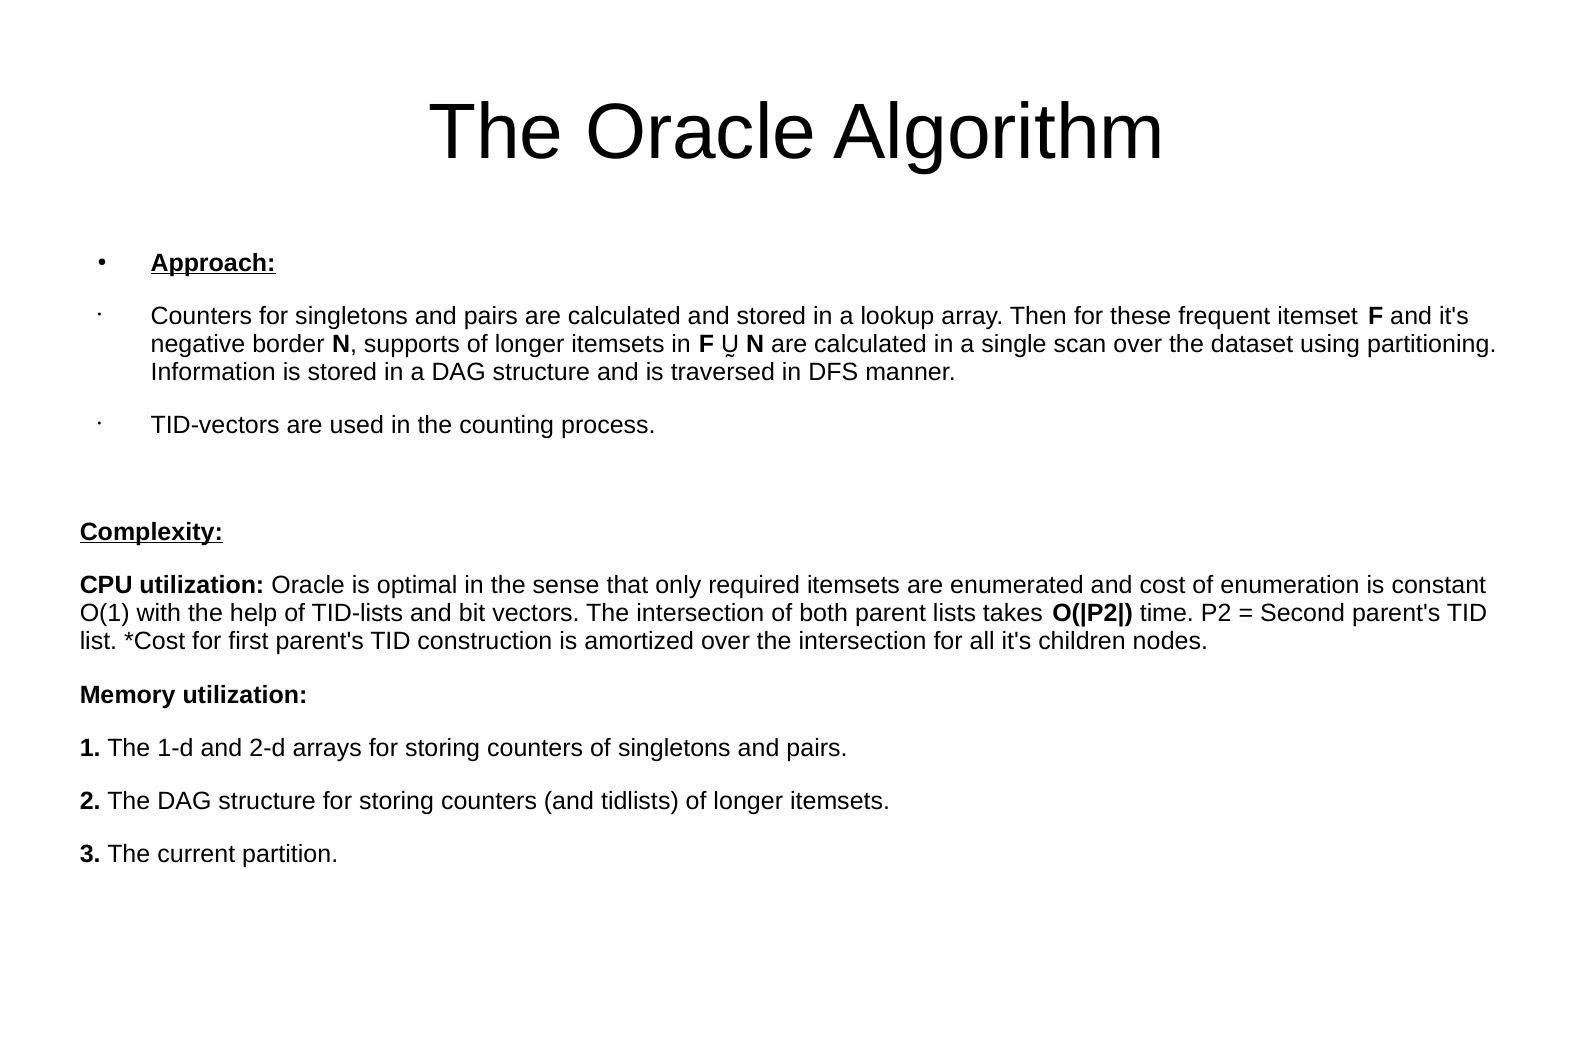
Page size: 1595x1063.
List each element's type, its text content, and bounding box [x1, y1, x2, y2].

list Approach: Counters for singletons and pairs are calculated and stored in a lookup array. Then for these frequent itemset F and it's negative border N, supports of longer itemsets in F Ṵ N are calculated in a single scan over the dataset using partitioning. Information is stored in a DAG structure and is traversed in DFS manner. TID-vectors are used in the counting process. Complexity: CPU utilization: Oracle is optimal in the sense that only required itemsets are enumerated and cost of enumeration is constant O(1) with the help of TID-lists and bit vectors. The intersection of both parent lists takes O(|P2|) time. P2 = Second parent's TID list. *Cost for first parent's TID construction is amortized over the intersection for all it's children nodes. Memory utilization: 1. The 1-d and 2-d arrays for storing counters of singletons and pairs. 2. The DAG structure for storing counters (and tidlists) of longer itemsets. 3. The current partition. [79, 248, 1515, 1063]
title The Oracle Algorithm [79, 42, 1515, 220]
